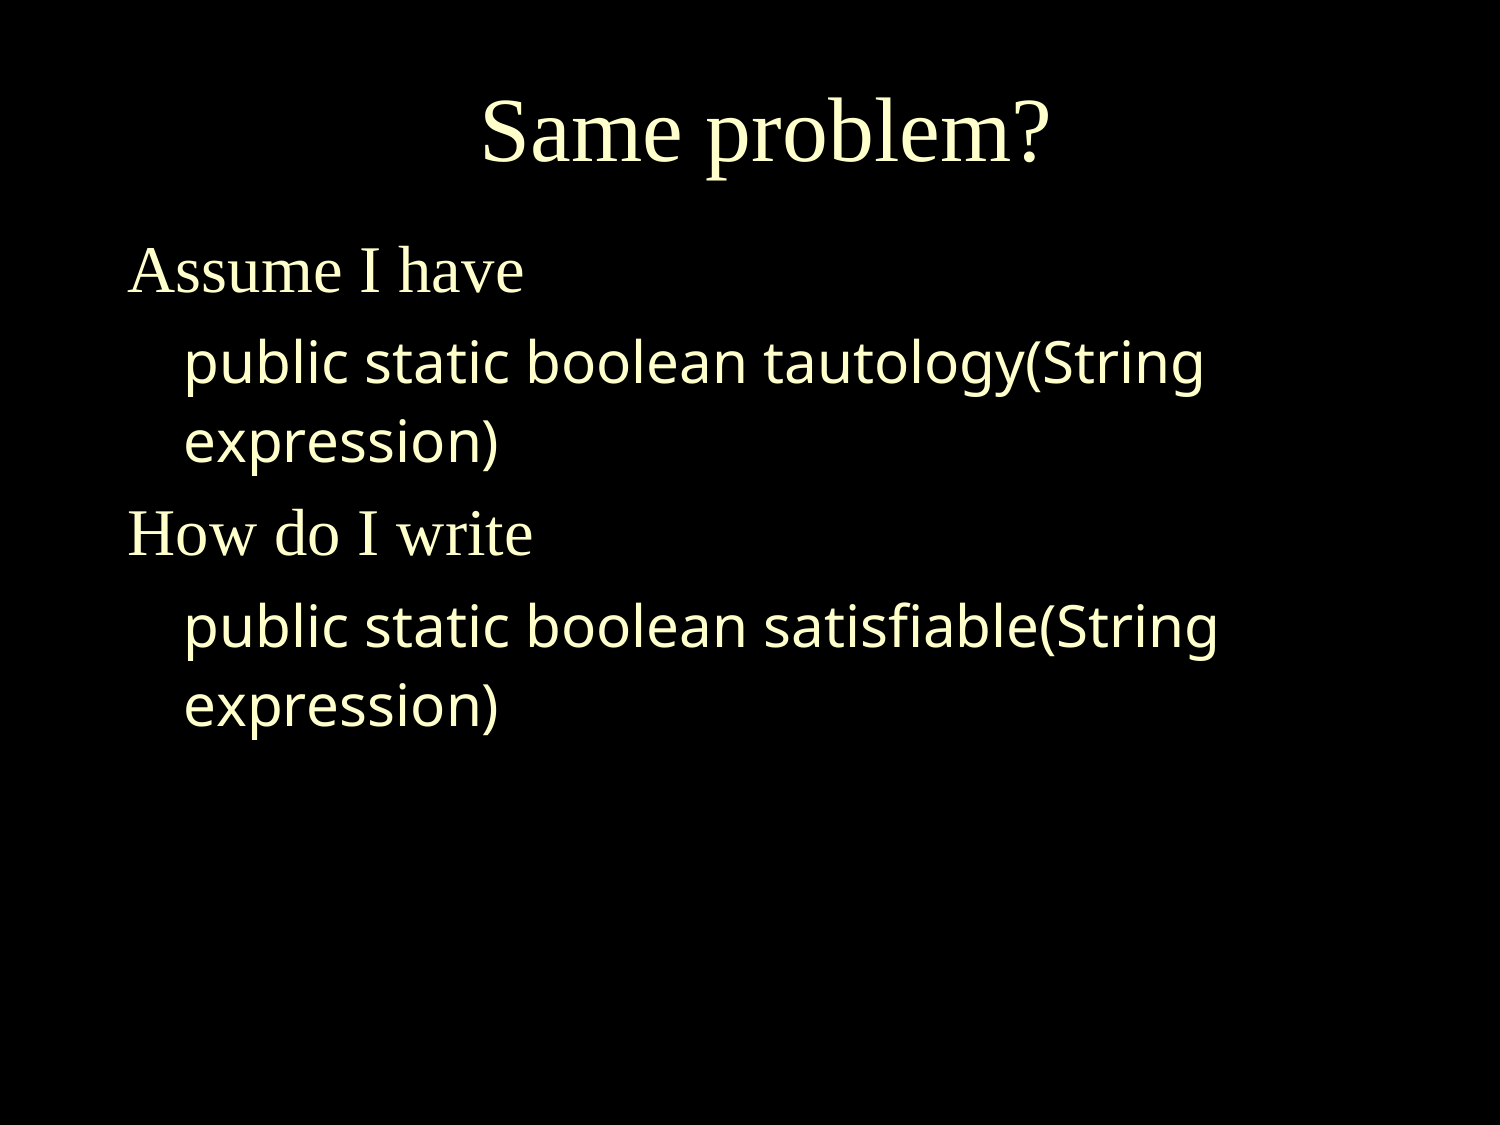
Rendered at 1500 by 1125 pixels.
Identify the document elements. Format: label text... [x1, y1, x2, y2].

list Assume I have public static boolean tautology(String expression) How do I write public static boolean satisfiable(String expression) [112, 224, 1482, 1114]
title Same problem? [37, 35, 1496, 225]
